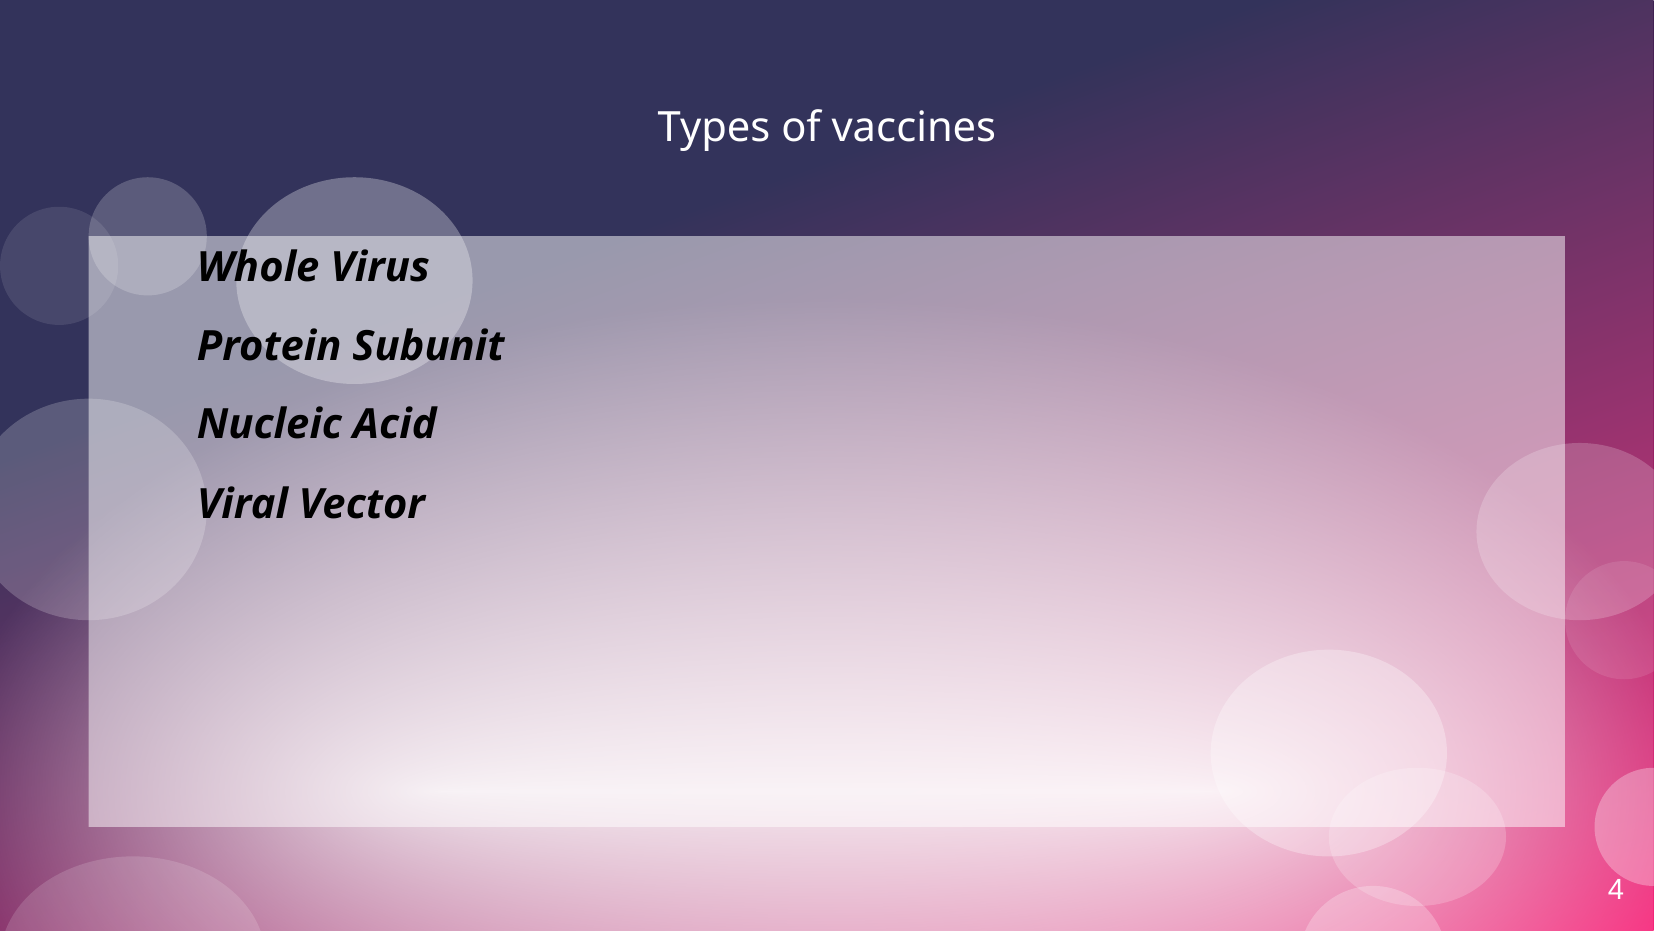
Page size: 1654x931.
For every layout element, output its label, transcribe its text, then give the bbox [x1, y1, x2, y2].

title Types of vaccines [88, 44, 1565, 207]
list Whole Virus Protein Subunit Nucleic Acid Viral Vector [88, 236, 1565, 827]
